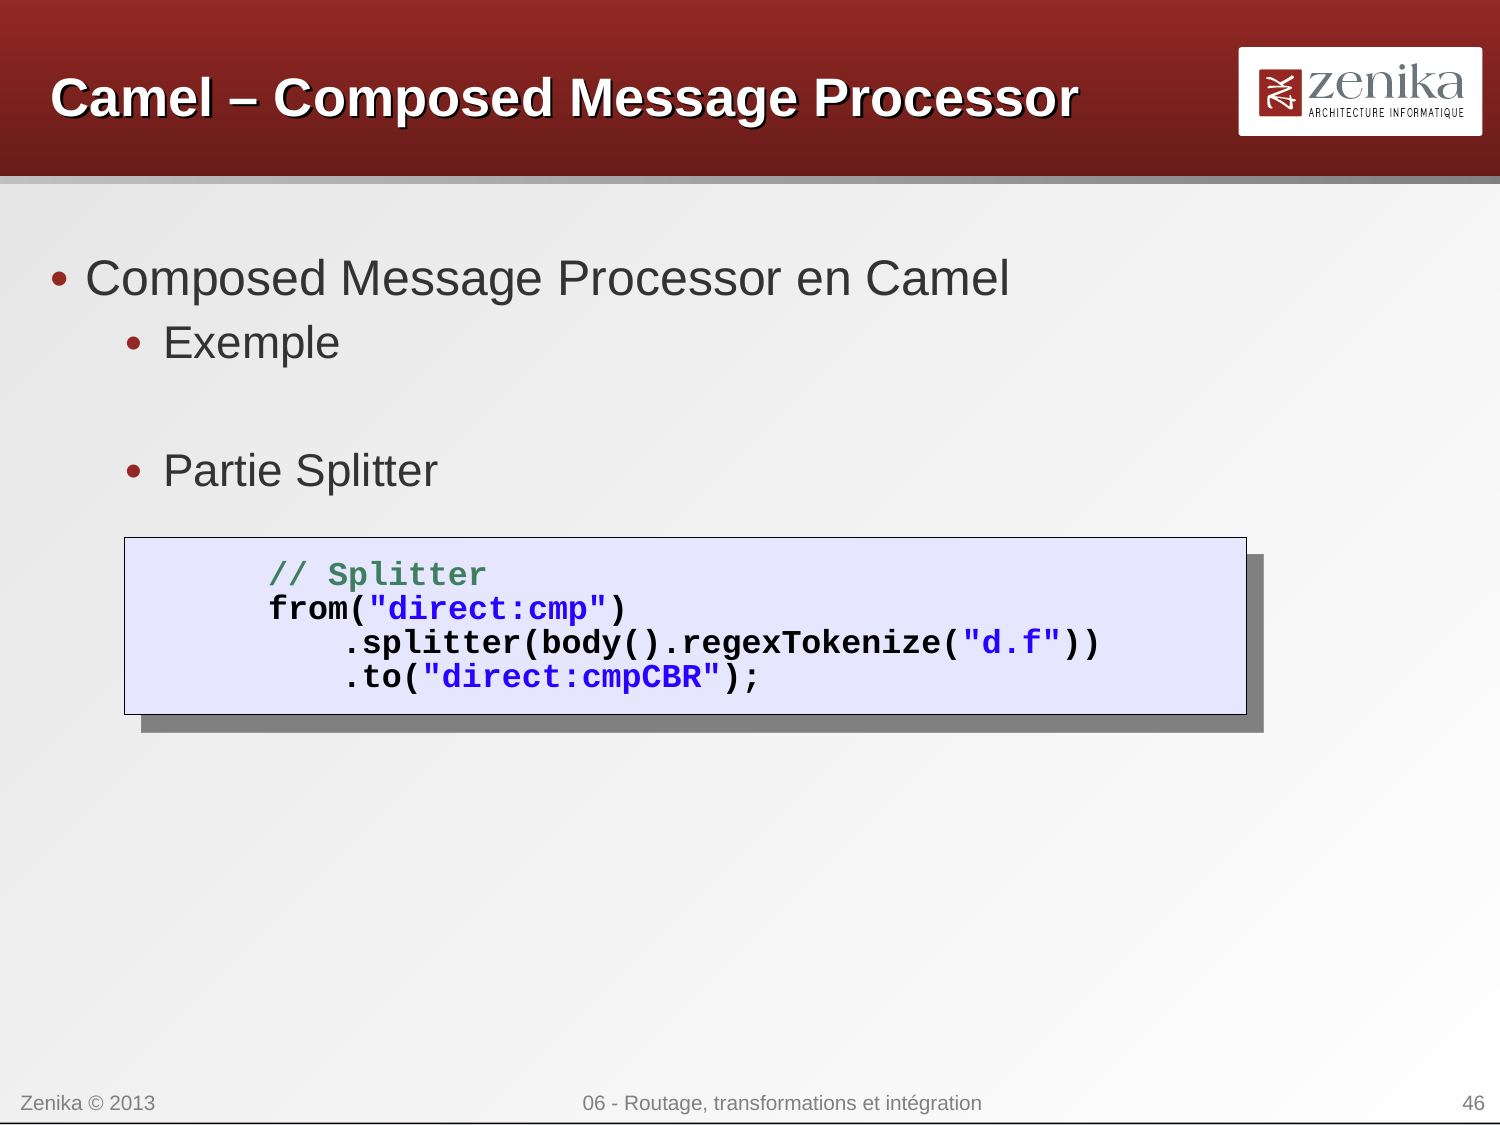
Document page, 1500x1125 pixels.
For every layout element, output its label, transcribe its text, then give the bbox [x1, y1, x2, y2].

title Camel – Composed Message Processor [50, 22, 1206, 172]
list Composed Message Processor en Camel Exemple Partie Splitter [50, 250, 1477, 1064]
text_box // Splitter from("direct:cmp") .splitter(body().regexTokenize("d.f")) .to("direct:cmpCBR"); [124, 537, 1247, 715]
picture [1257, 58, 1464, 125]
